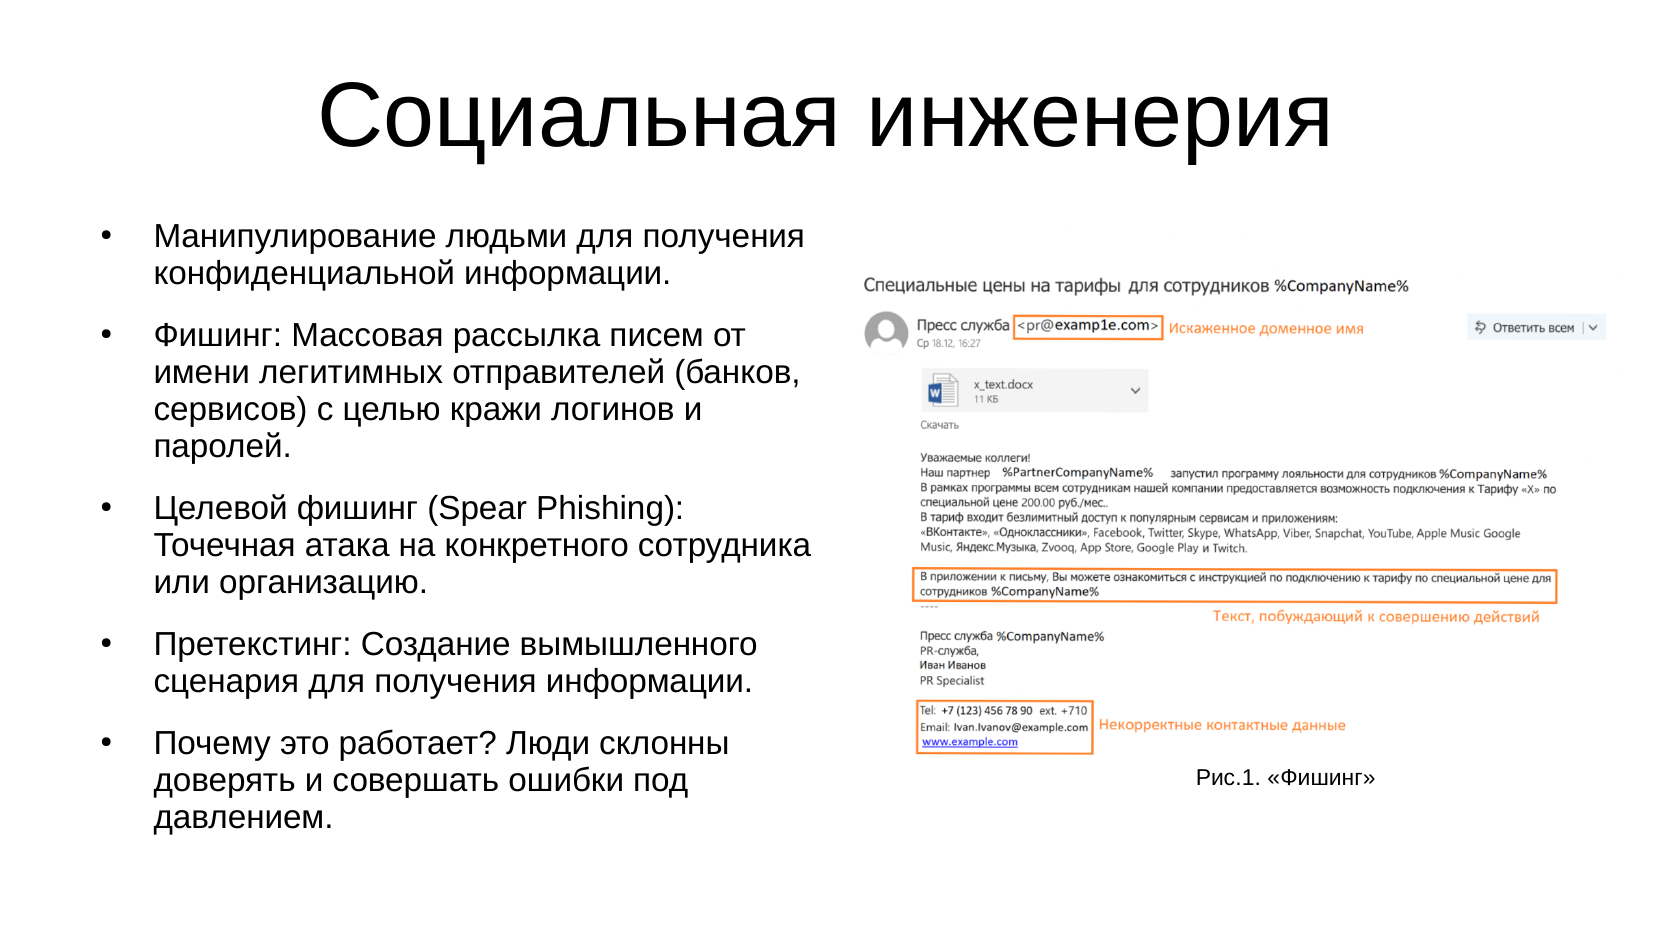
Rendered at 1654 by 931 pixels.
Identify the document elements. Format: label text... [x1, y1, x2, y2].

list Манипулирование людьми для получения конфиденциальной информации. Фишинг: Массовая рассылка писем от имени легитимных отправителей (банков, сервисов) с целью кражи логинов и паролей. Целевой фишинг (Spear Phishing): Точечная атака на конкретного сотрудника или организацию. Претекстинг: Создание вымышленного сценария для получения информации. Почему это работает? Люди склонны доверять и совершать ошибки под давлением. [82, 217, 827, 857]
picture [856, 217, 1624, 768]
text_box Рис.1. «Фишинг» [1181, 756, 1423, 798]
title Социальная инженерия [82, 37, 1571, 193]
